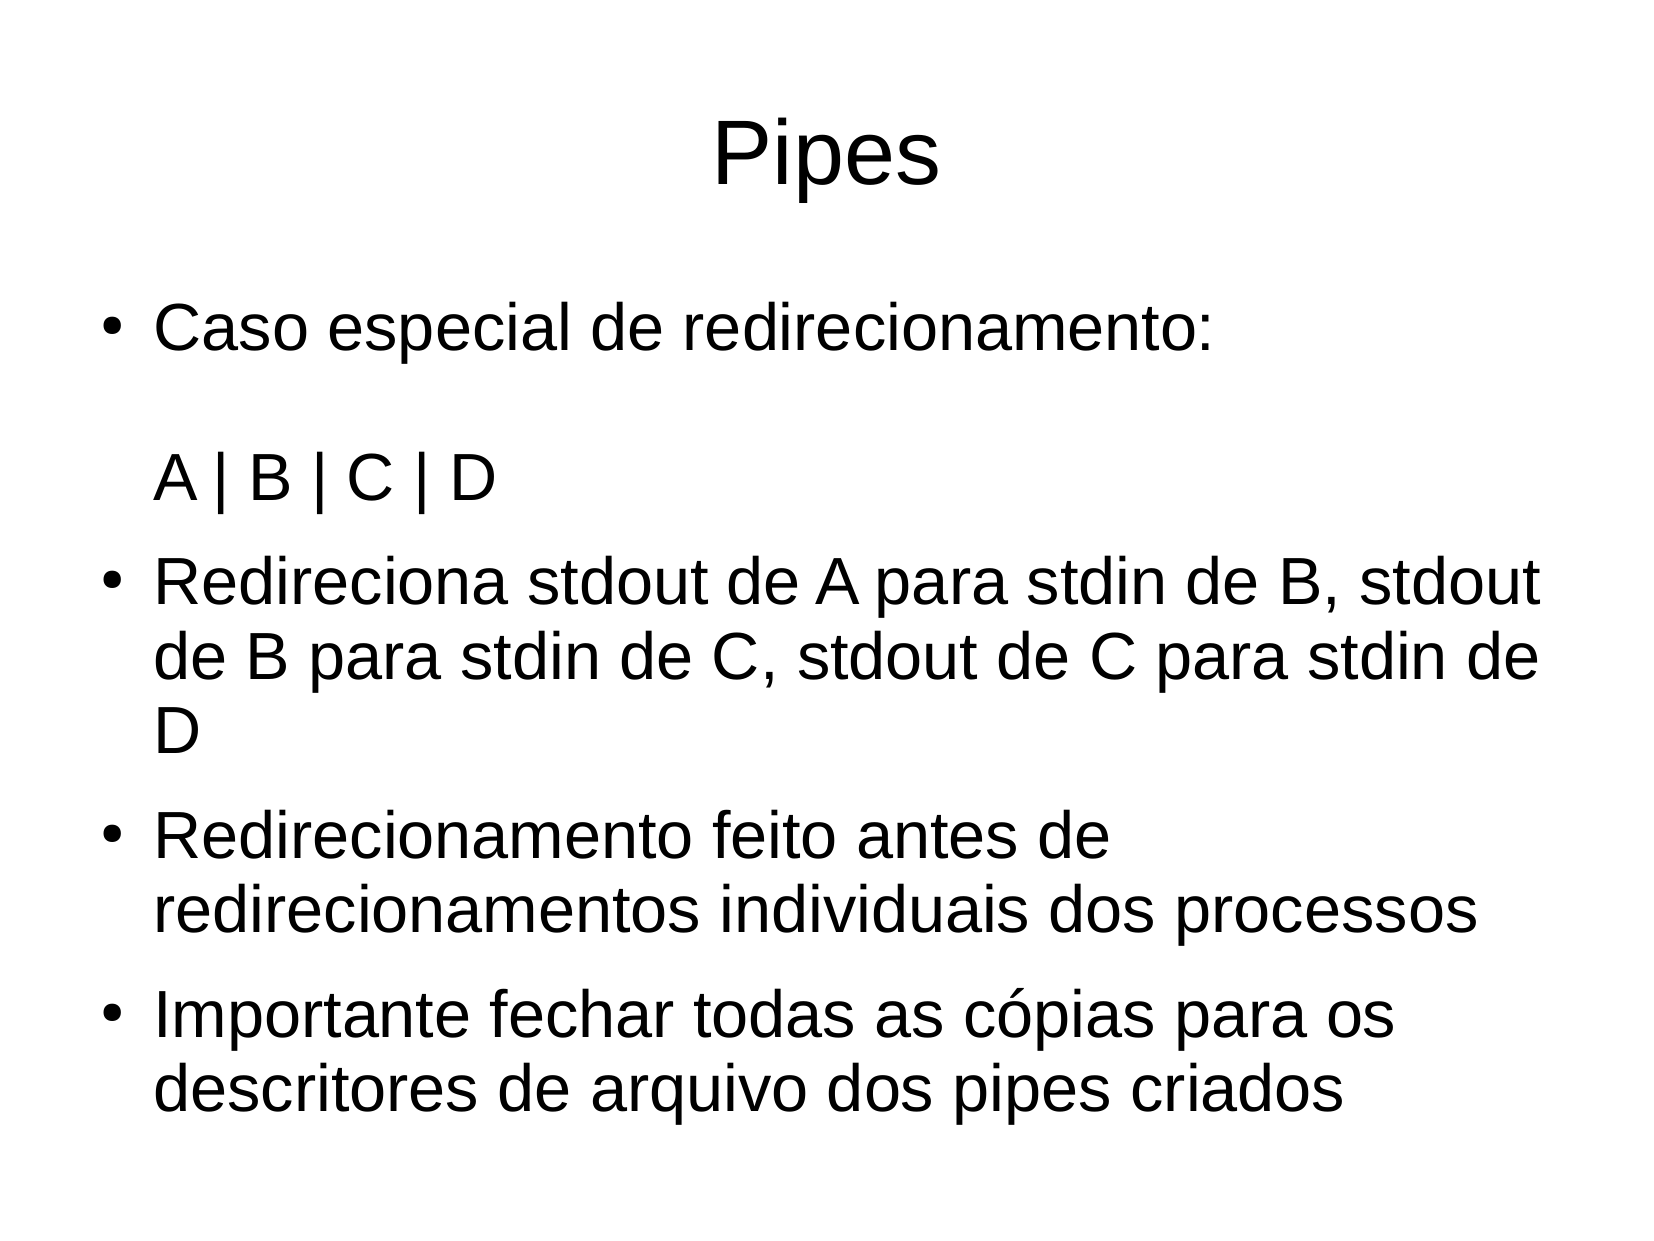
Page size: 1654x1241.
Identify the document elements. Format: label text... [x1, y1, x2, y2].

list Caso especial de redirecionamento: A | B | C | D Redireciona stdout de A para stdin de B, stdout de B para stdin de C, stdout de C para stdin de D Redirecionamento feito antes de redirecionamentos individuais dos processos Importante fechar todas as cópias para os descritores de arquivo dos pipes criados [82, 290, 1571, 1121]
title Pipes [82, 49, 1571, 257]
